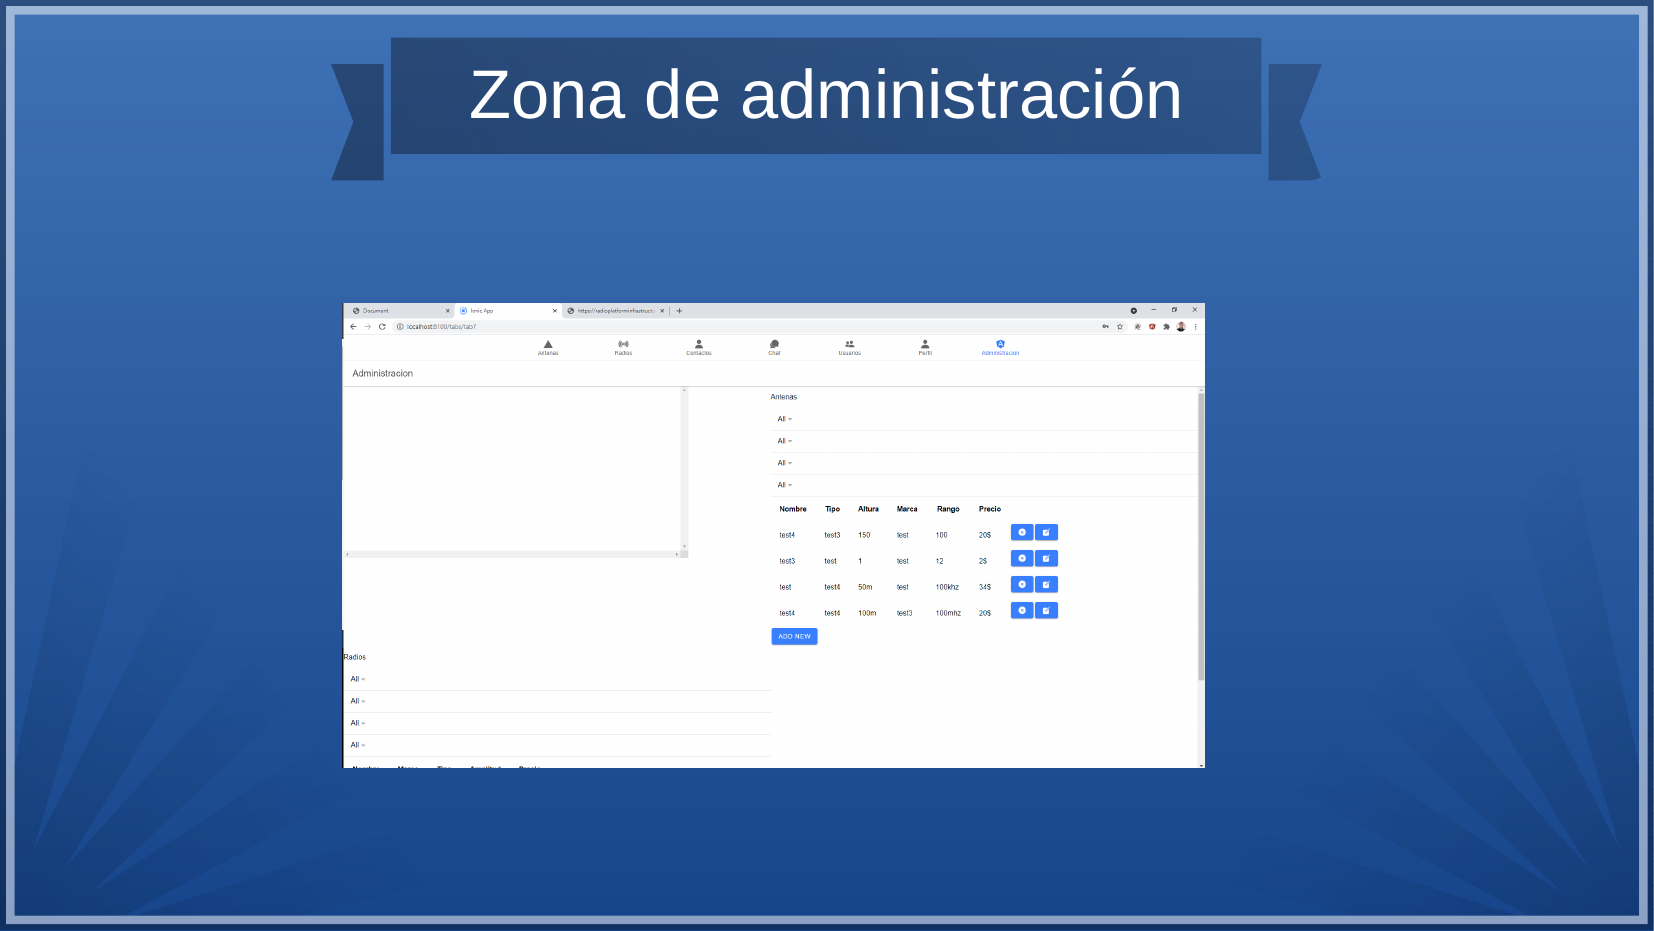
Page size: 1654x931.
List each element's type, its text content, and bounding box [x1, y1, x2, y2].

picture [342, 303, 1205, 768]
title Zona de administración [389, 35, 1264, 154]
